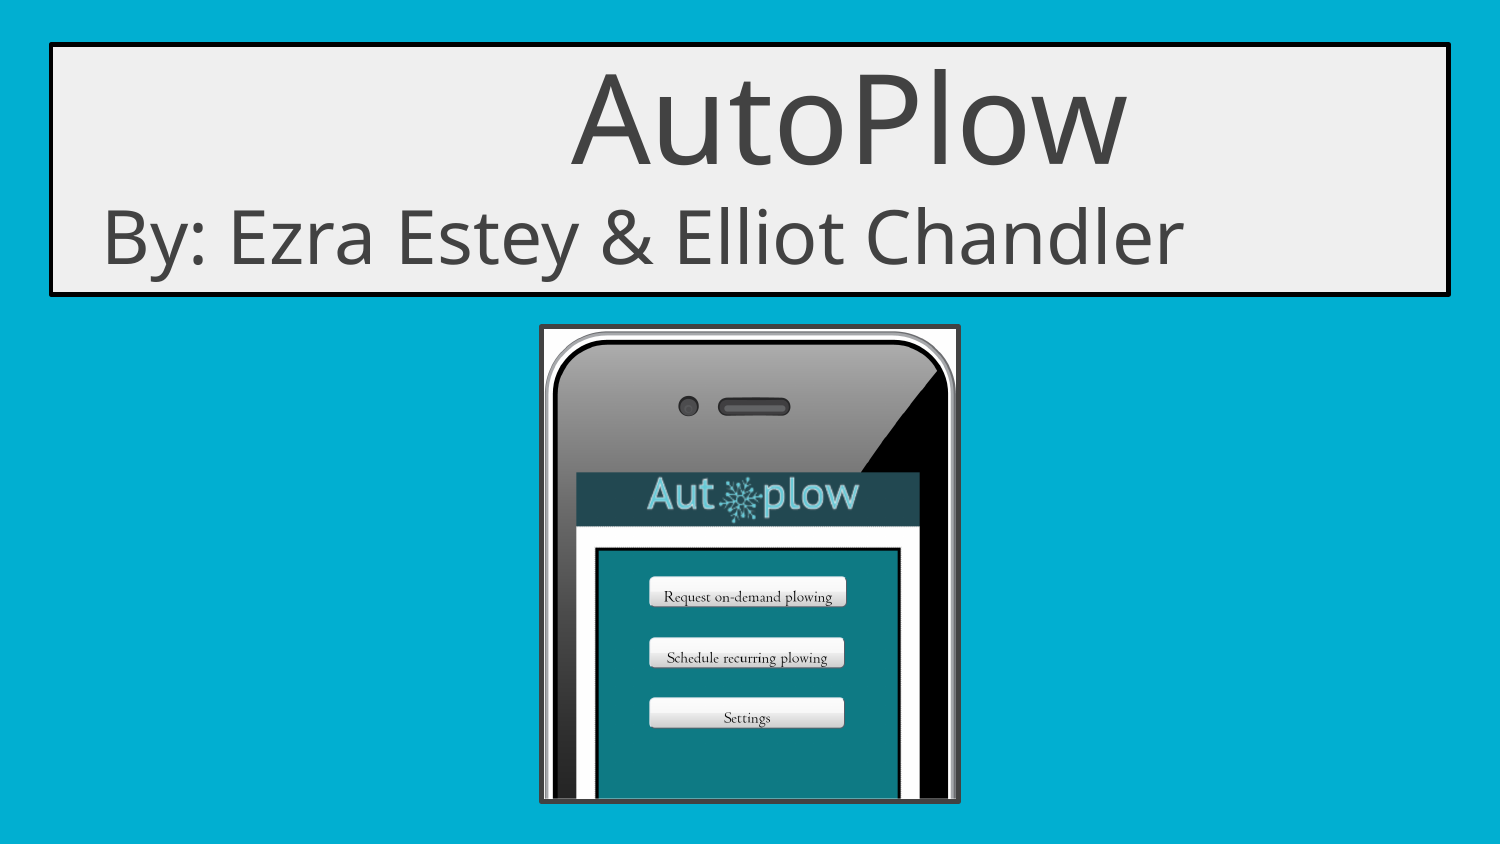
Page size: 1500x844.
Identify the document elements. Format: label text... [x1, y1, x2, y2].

picture [543, 329, 957, 800]
title AutoPlow By: Ezra Estey & Elliot Chandler [51, 44, 1449, 295]
